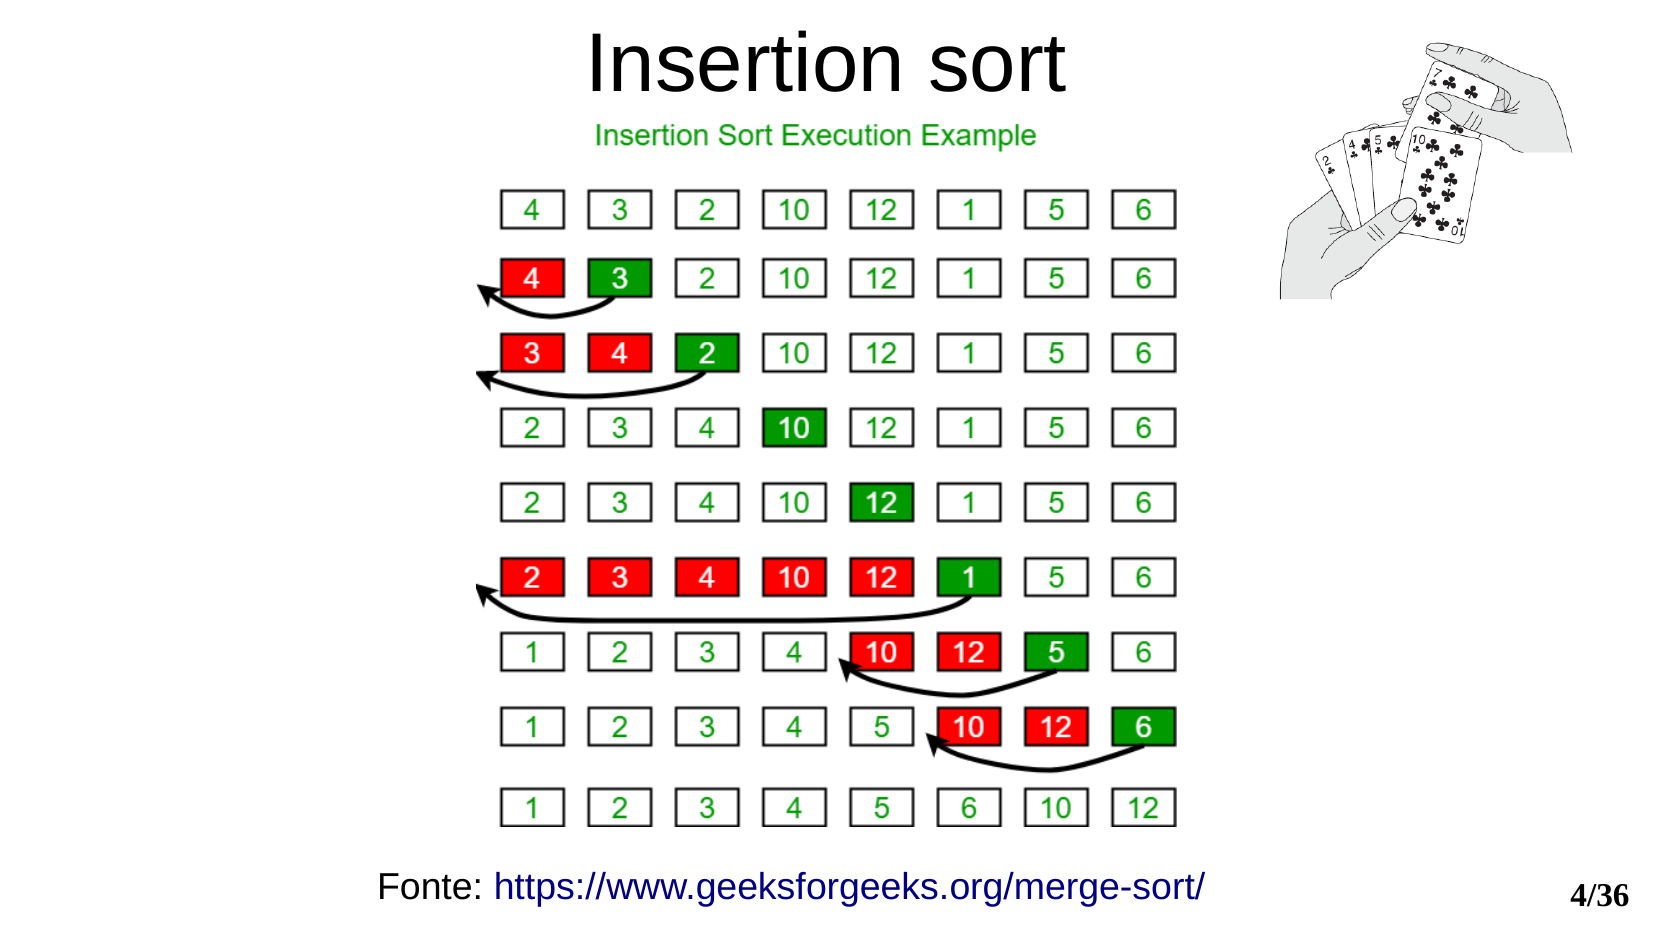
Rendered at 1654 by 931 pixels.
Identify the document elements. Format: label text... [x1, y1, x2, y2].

picture [1269, 36, 1582, 303]
picture [476, 118, 1177, 827]
list Fonte: https://www.geeksforgeeks.org/merge-sort/ [47, 257, 1536, 916]
title Insertion sort [82, 11, 1571, 115]
